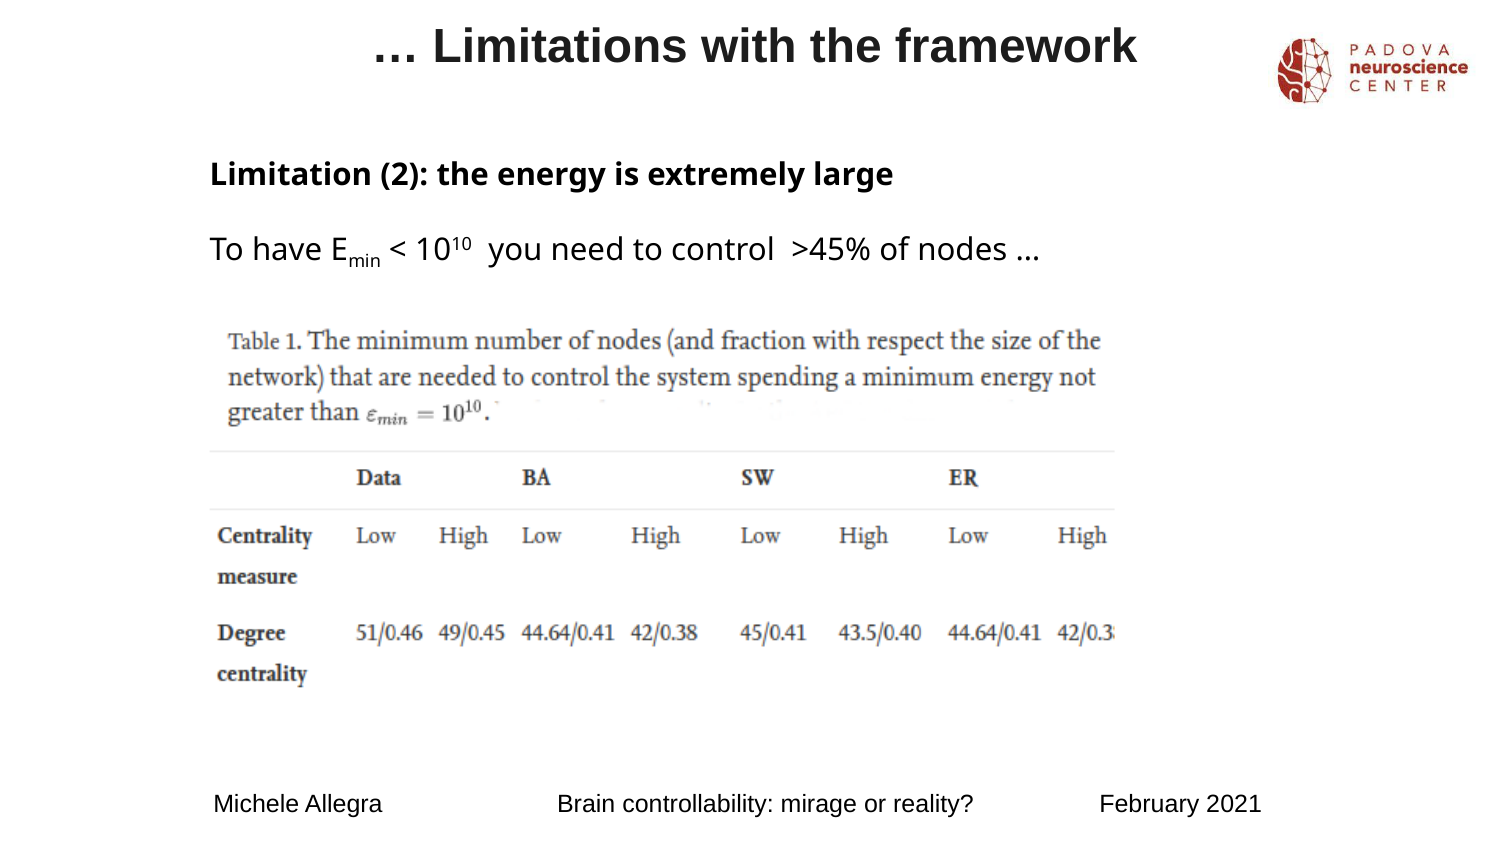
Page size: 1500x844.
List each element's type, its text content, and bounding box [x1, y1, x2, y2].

picture [218, 321, 1157, 433]
text_box Limitation (2): the energy is extremely large To have Emin < 1010 you need to control >45% of nodes … [119, 95, 1251, 774]
picture [171, 443, 1229, 700]
text_box … Limitations with the framework [74, 0, 1436, 95]
text_box Michele Allegra Brain controllability: mirage or reality? February 2021 [64, 776, 1415, 828]
picture [1268, 10, 1476, 123]
